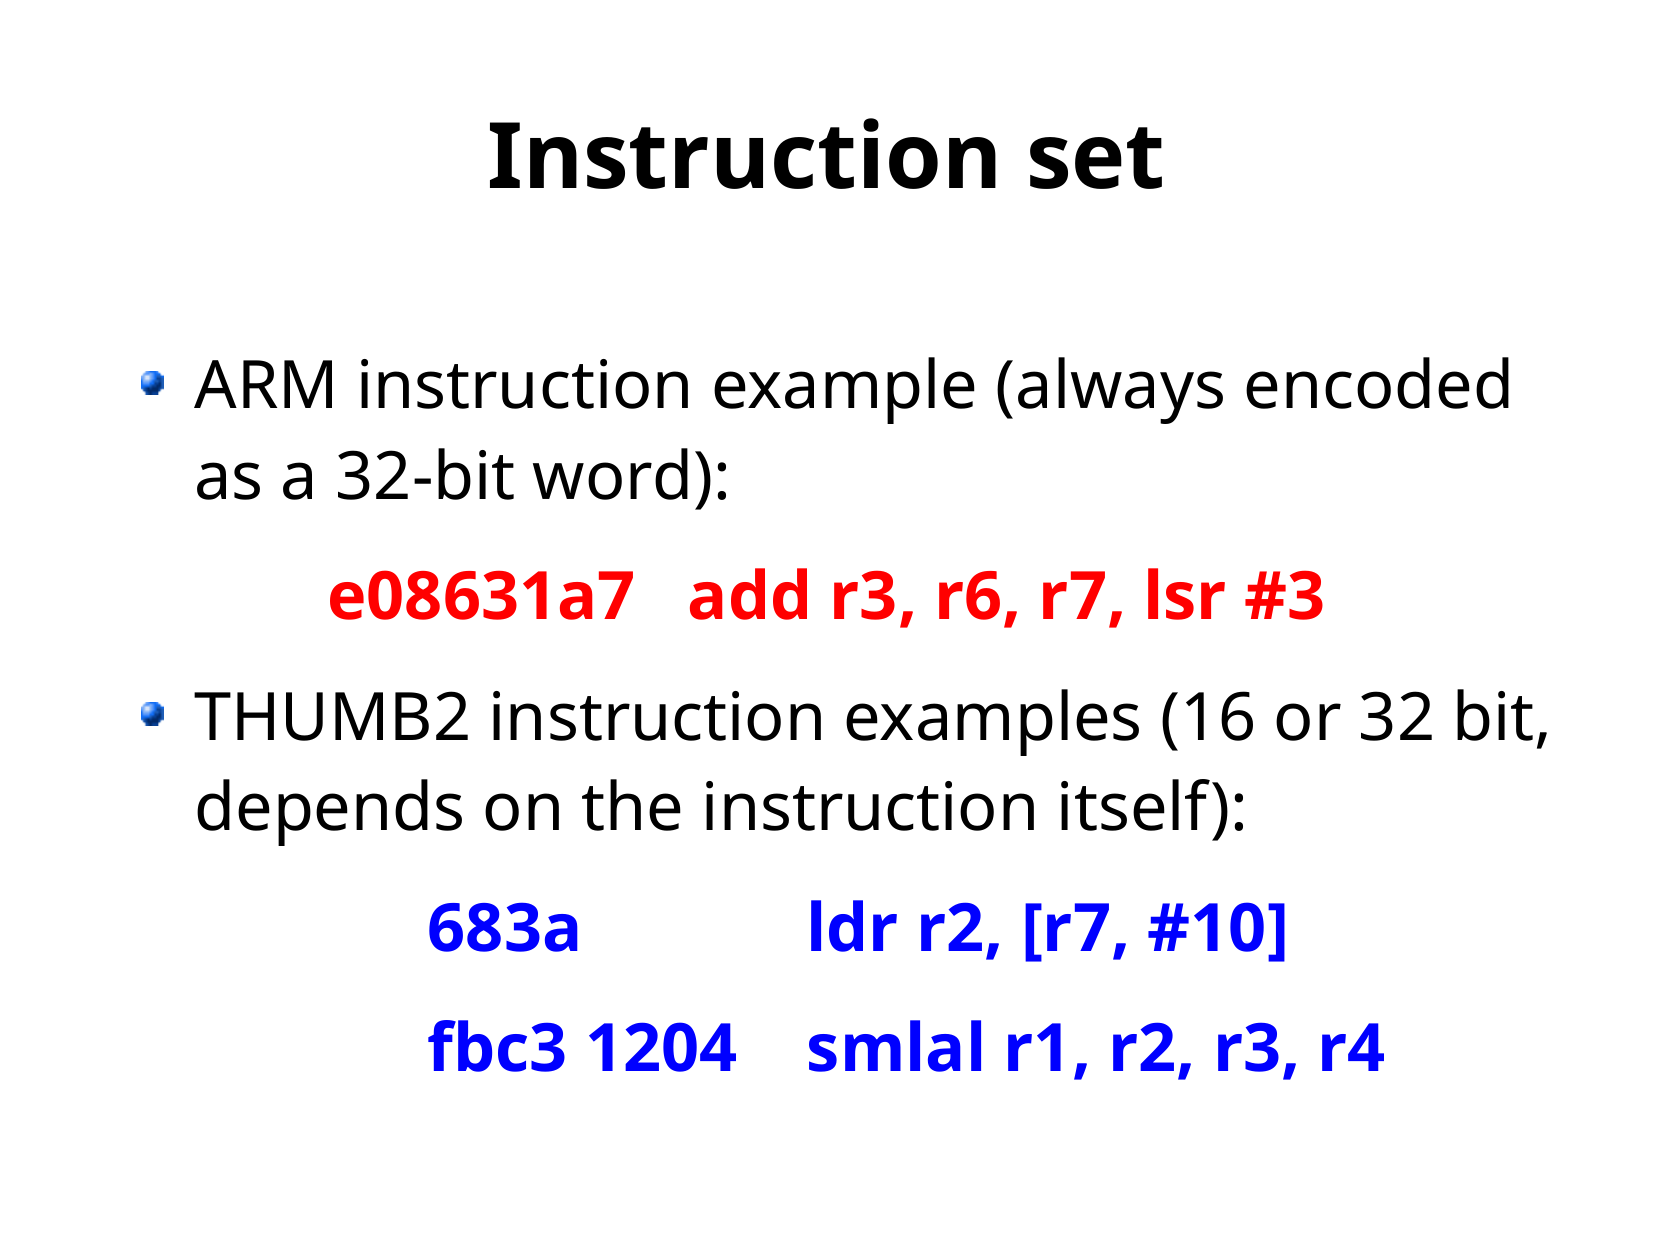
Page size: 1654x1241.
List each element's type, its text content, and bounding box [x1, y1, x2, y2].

list ARM instruction example (always encoded as a 32-bit word): e08631a7 add r3, r6, r7, lsr #3 THUMB2 instruction examples (16 or 32 bit, depends on the instruction itself): 683a ldr r2, [r7, #10] fbc3 1204 smlal r1, r2, r3, r4 [82, 337, 1571, 1109]
title Instruction set [82, 49, 1571, 257]
